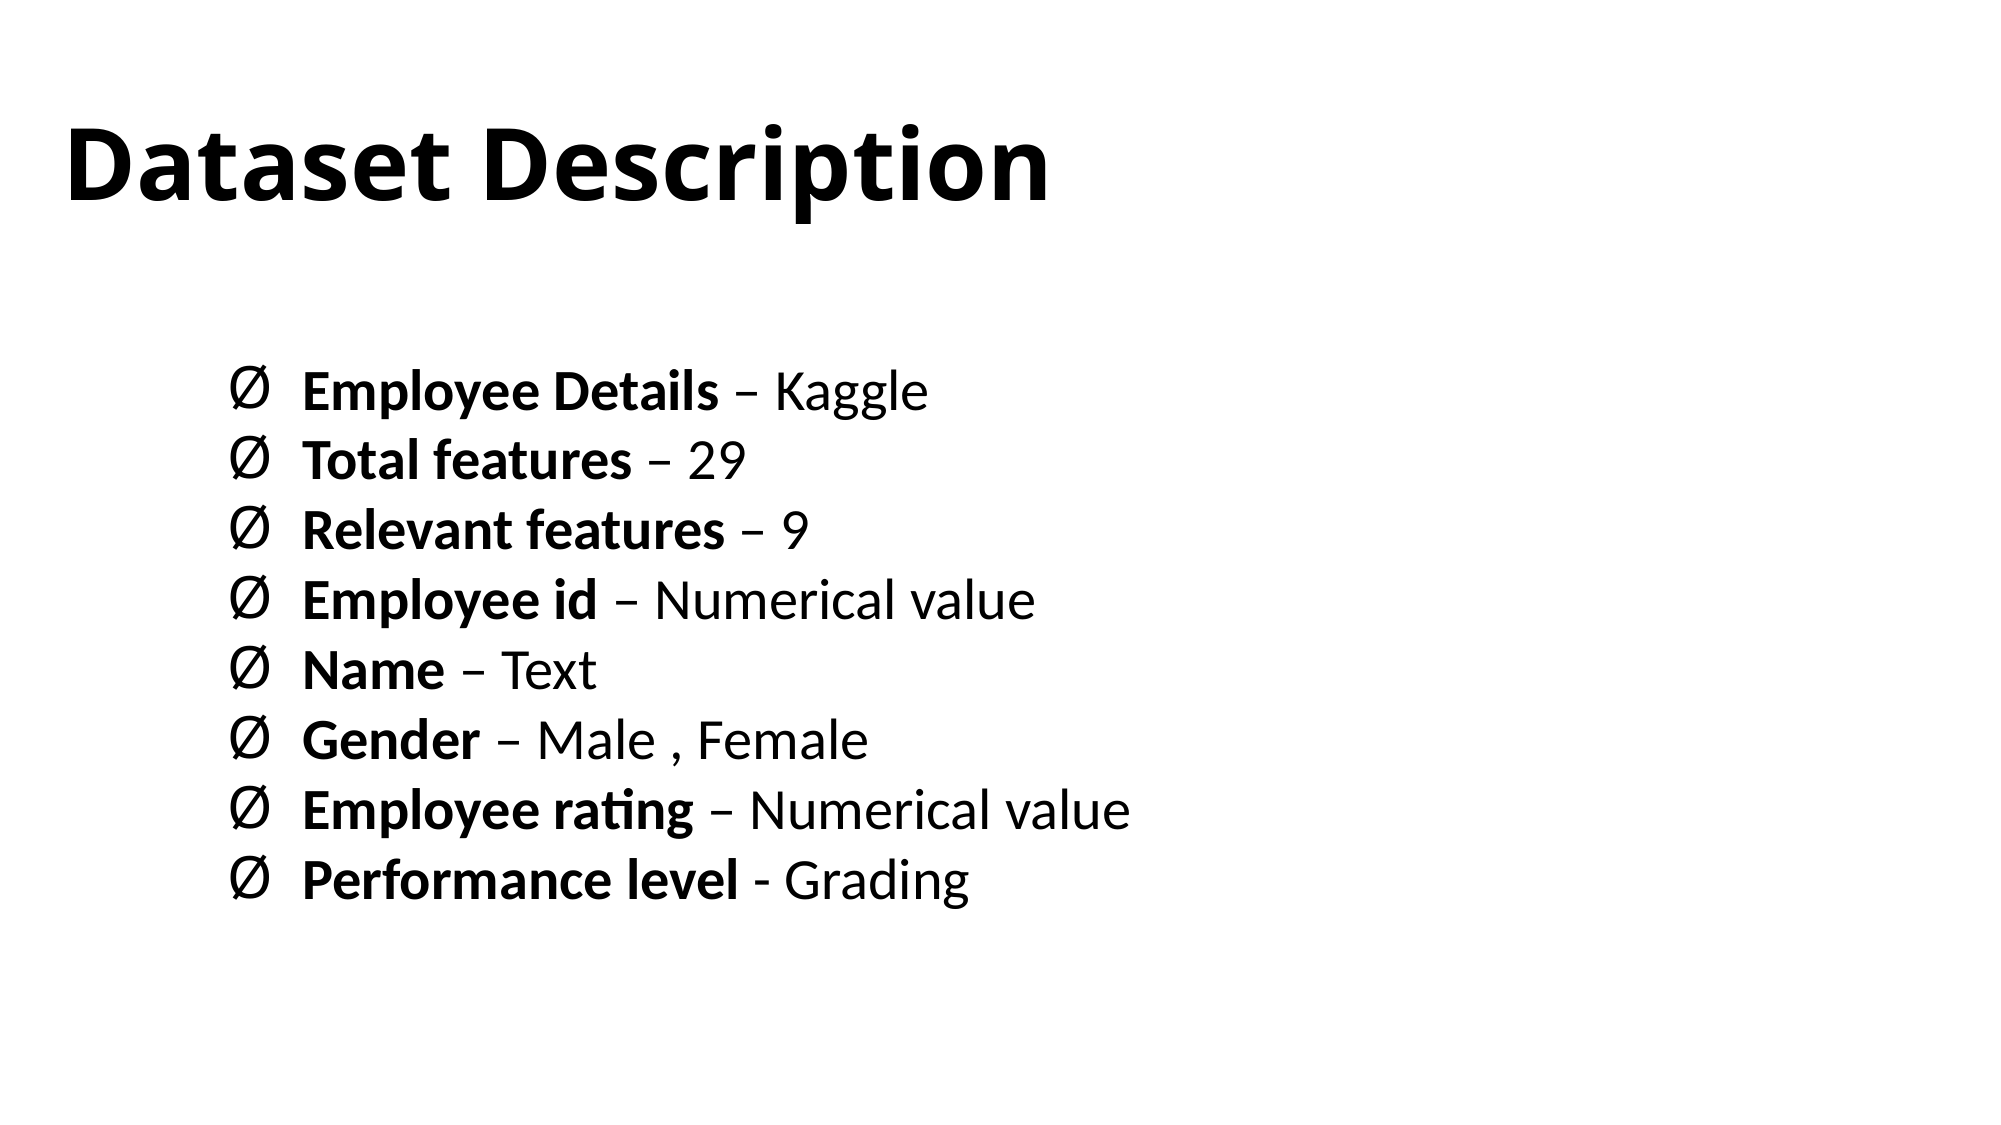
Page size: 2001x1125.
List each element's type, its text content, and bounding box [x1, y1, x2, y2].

text_box Employee Details – Kaggle Total features – 29 Relevant features – 9 Employee id – Numerical value Name – Text Gender – Male , Female Employee rating – Numerical value Performance level - Grading [212, 344, 1214, 925]
title Dataset Description [62, 99, 1815, 225]
